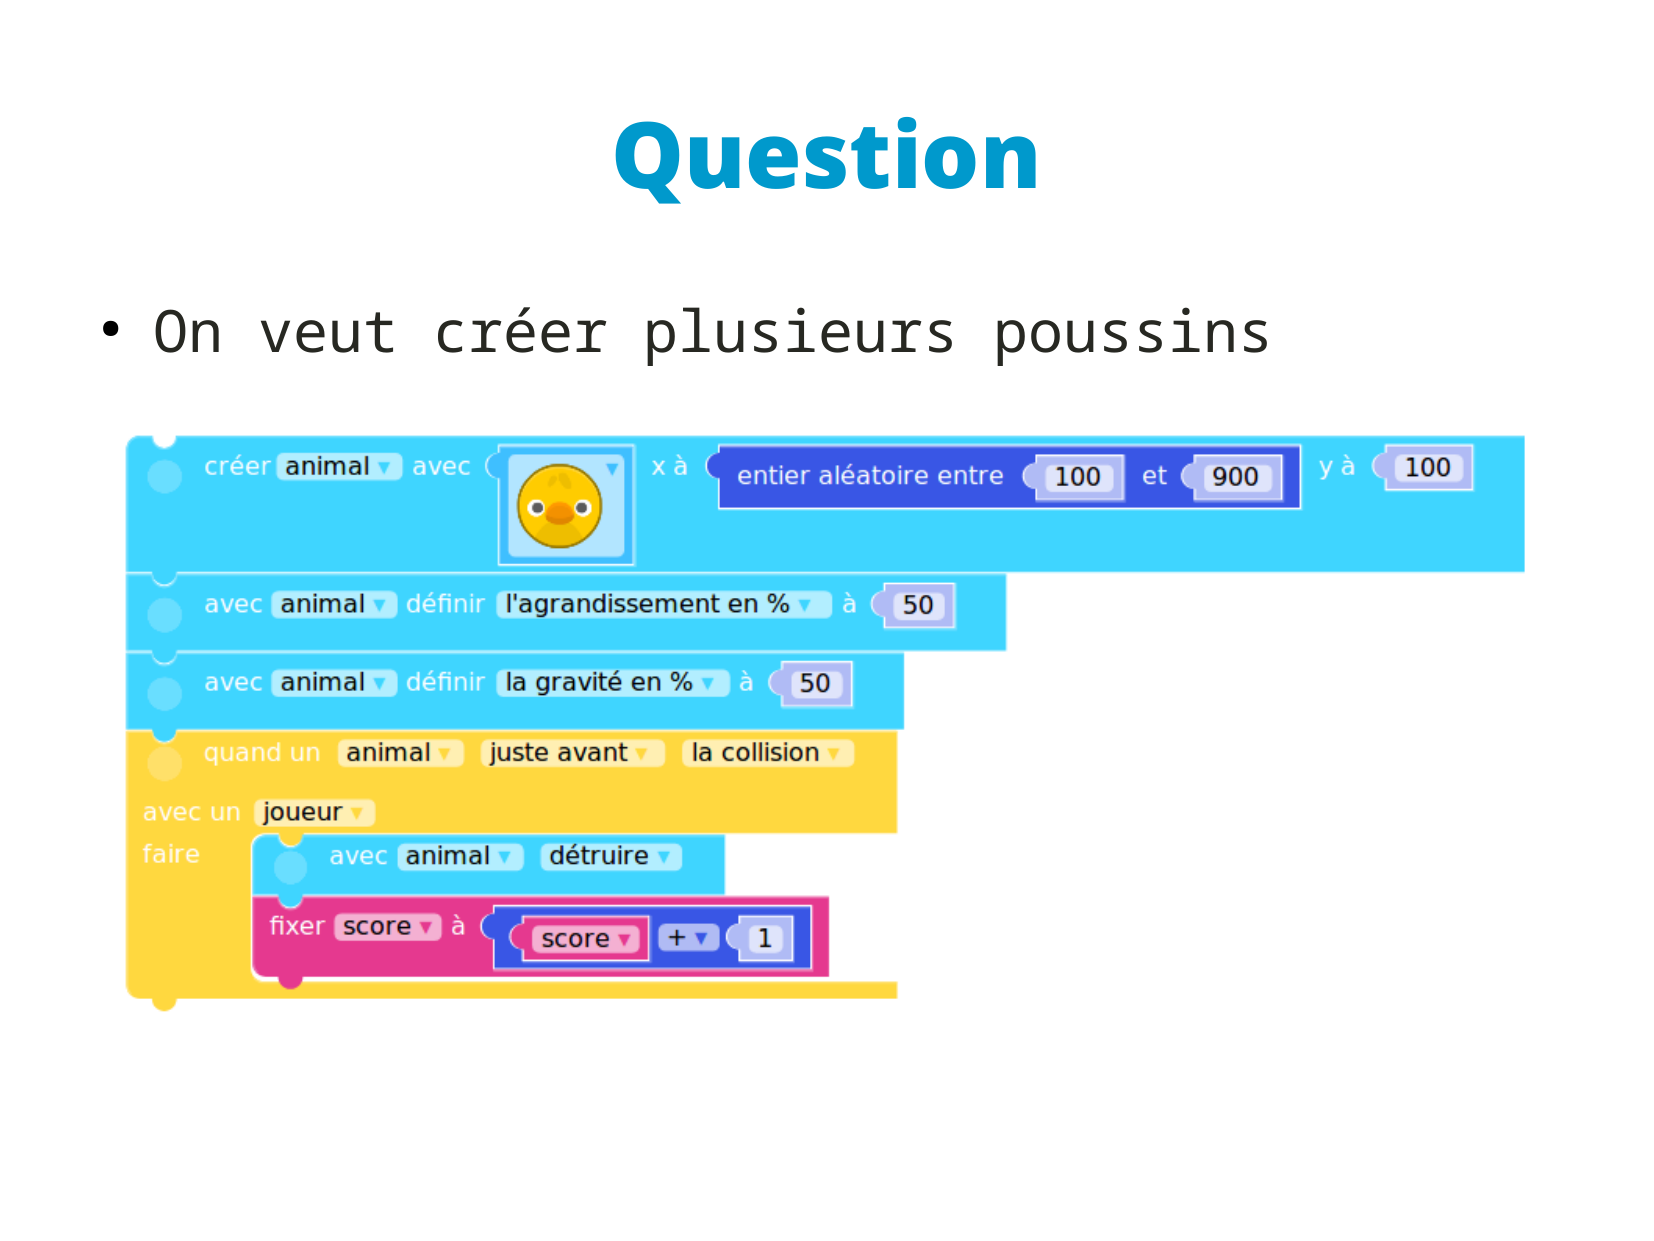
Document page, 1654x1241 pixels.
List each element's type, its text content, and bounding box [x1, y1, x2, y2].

list On veut créer plusieurs poussins [82, 290, 1571, 1010]
title Question [82, 49, 1571, 257]
picture [115, 425, 1539, 1024]
